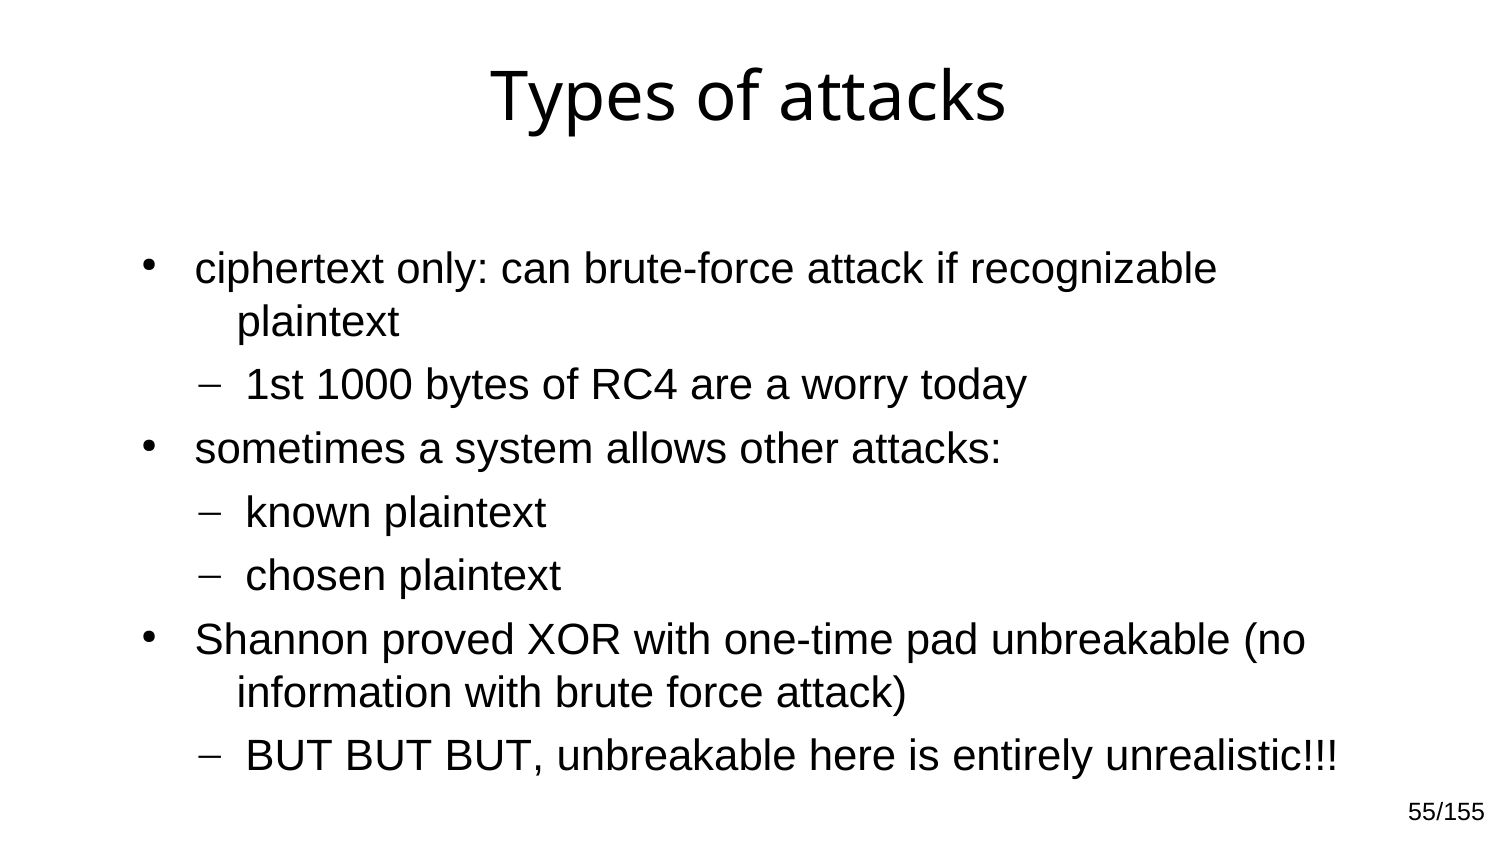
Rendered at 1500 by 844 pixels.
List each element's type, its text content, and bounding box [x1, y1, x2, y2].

list ciphertext only: can brute-force attack if recognizable plaintext 1st 1000 bytes of RC4 are a worry today sometimes a system allows other attacks: known plaintext chosen plaintext Shannon proved XOR with one-time pad unbreakable (no information with brute force attack) BUT BUT BUT, unbreakable here is entirely unrealistic!!! [123, 239, 1383, 832]
title Types of attacks [119, 23, 1379, 163]
